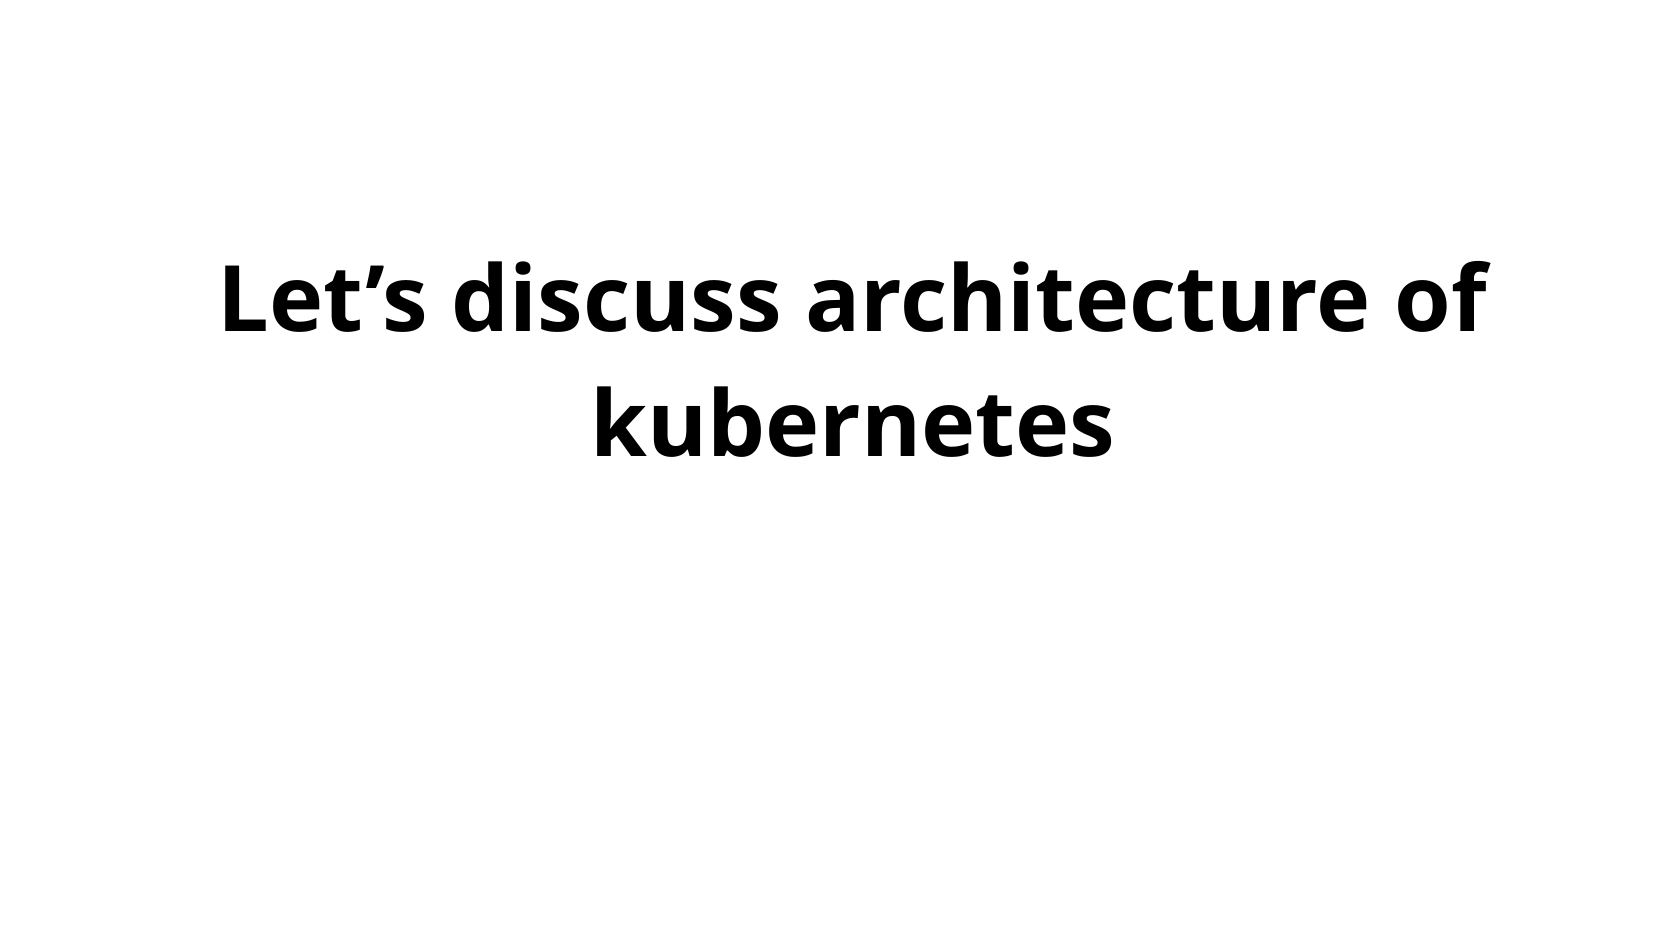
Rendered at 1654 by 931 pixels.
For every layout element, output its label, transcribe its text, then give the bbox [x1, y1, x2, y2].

list Let’s discuss architecture of kubernetes [73, 233, 1562, 494]
